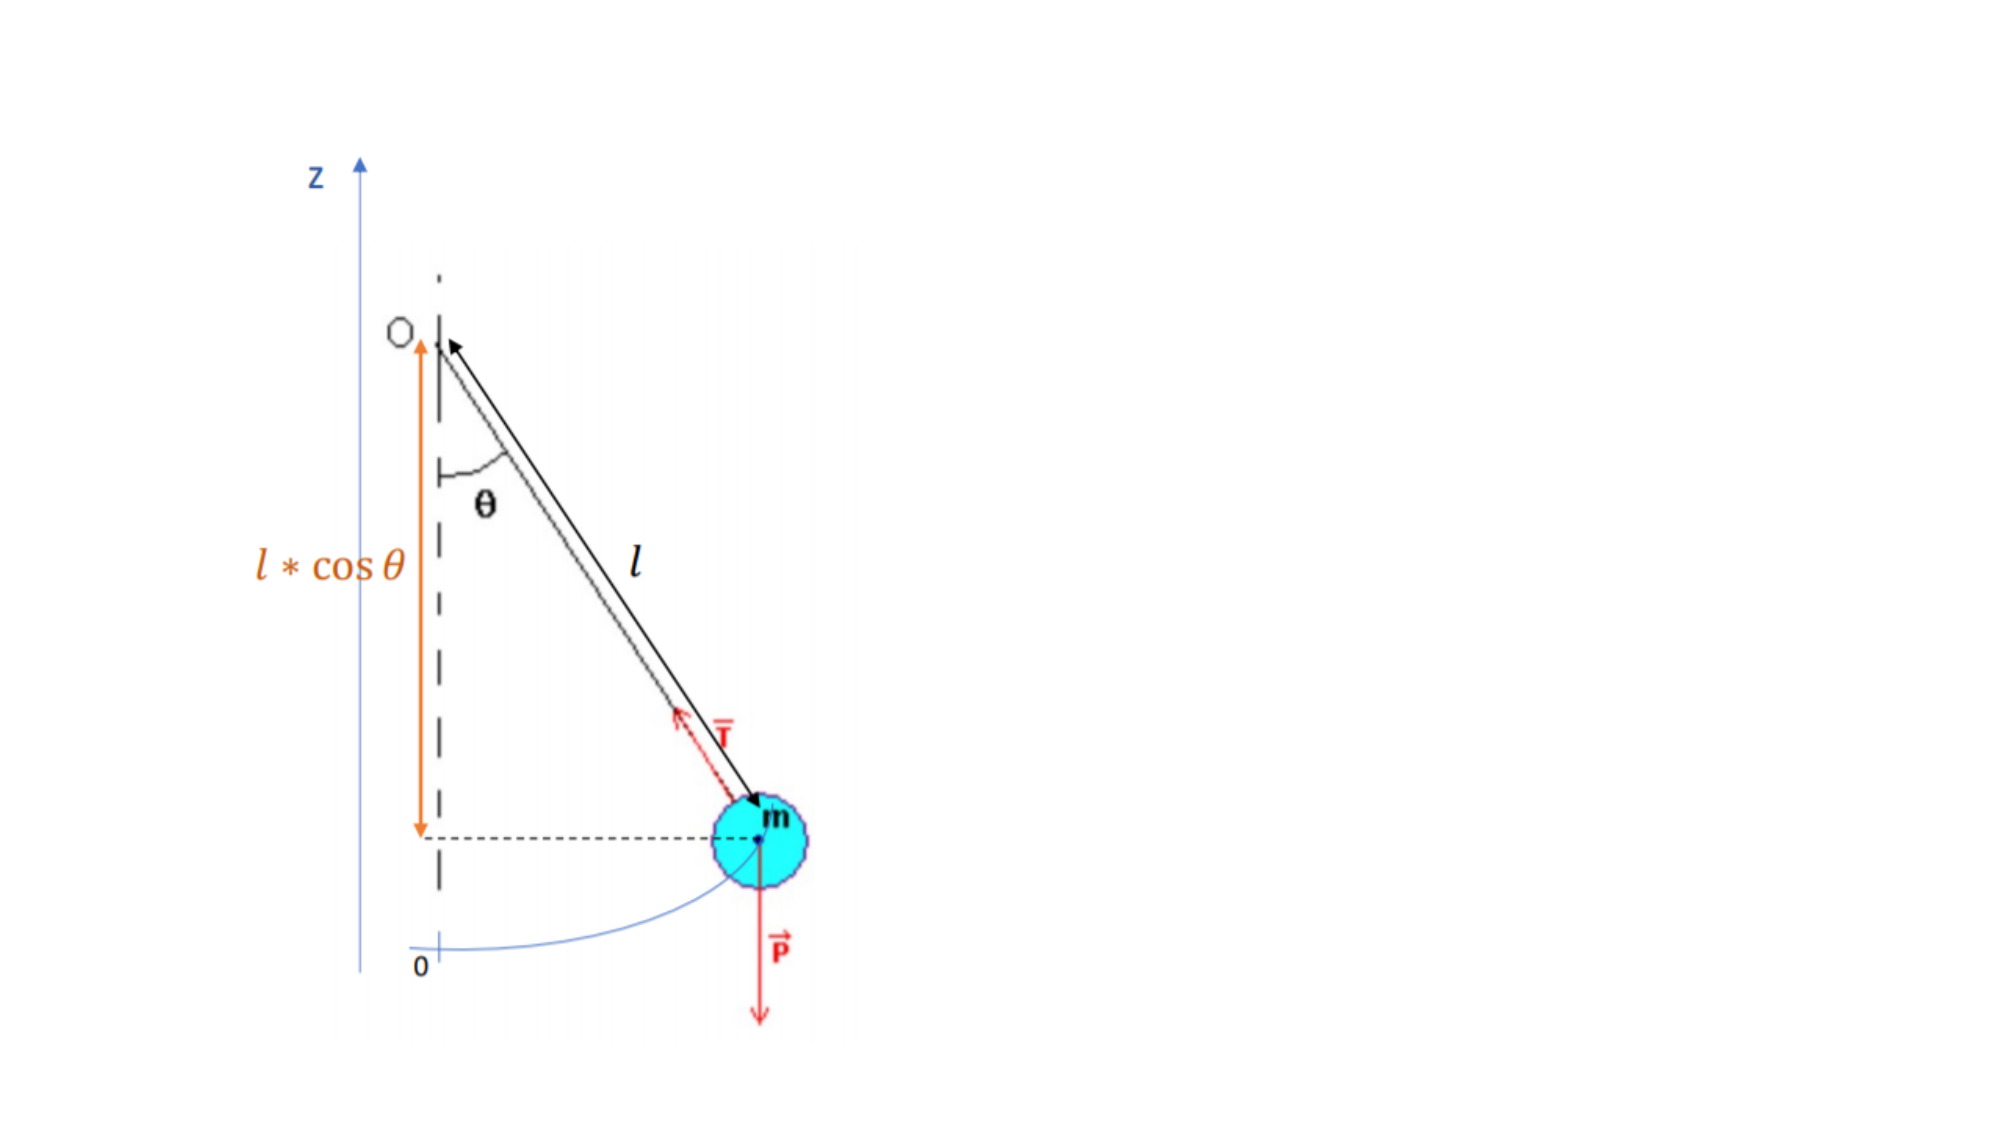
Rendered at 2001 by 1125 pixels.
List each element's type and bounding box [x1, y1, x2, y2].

picture [244, 143, 883, 1044]
